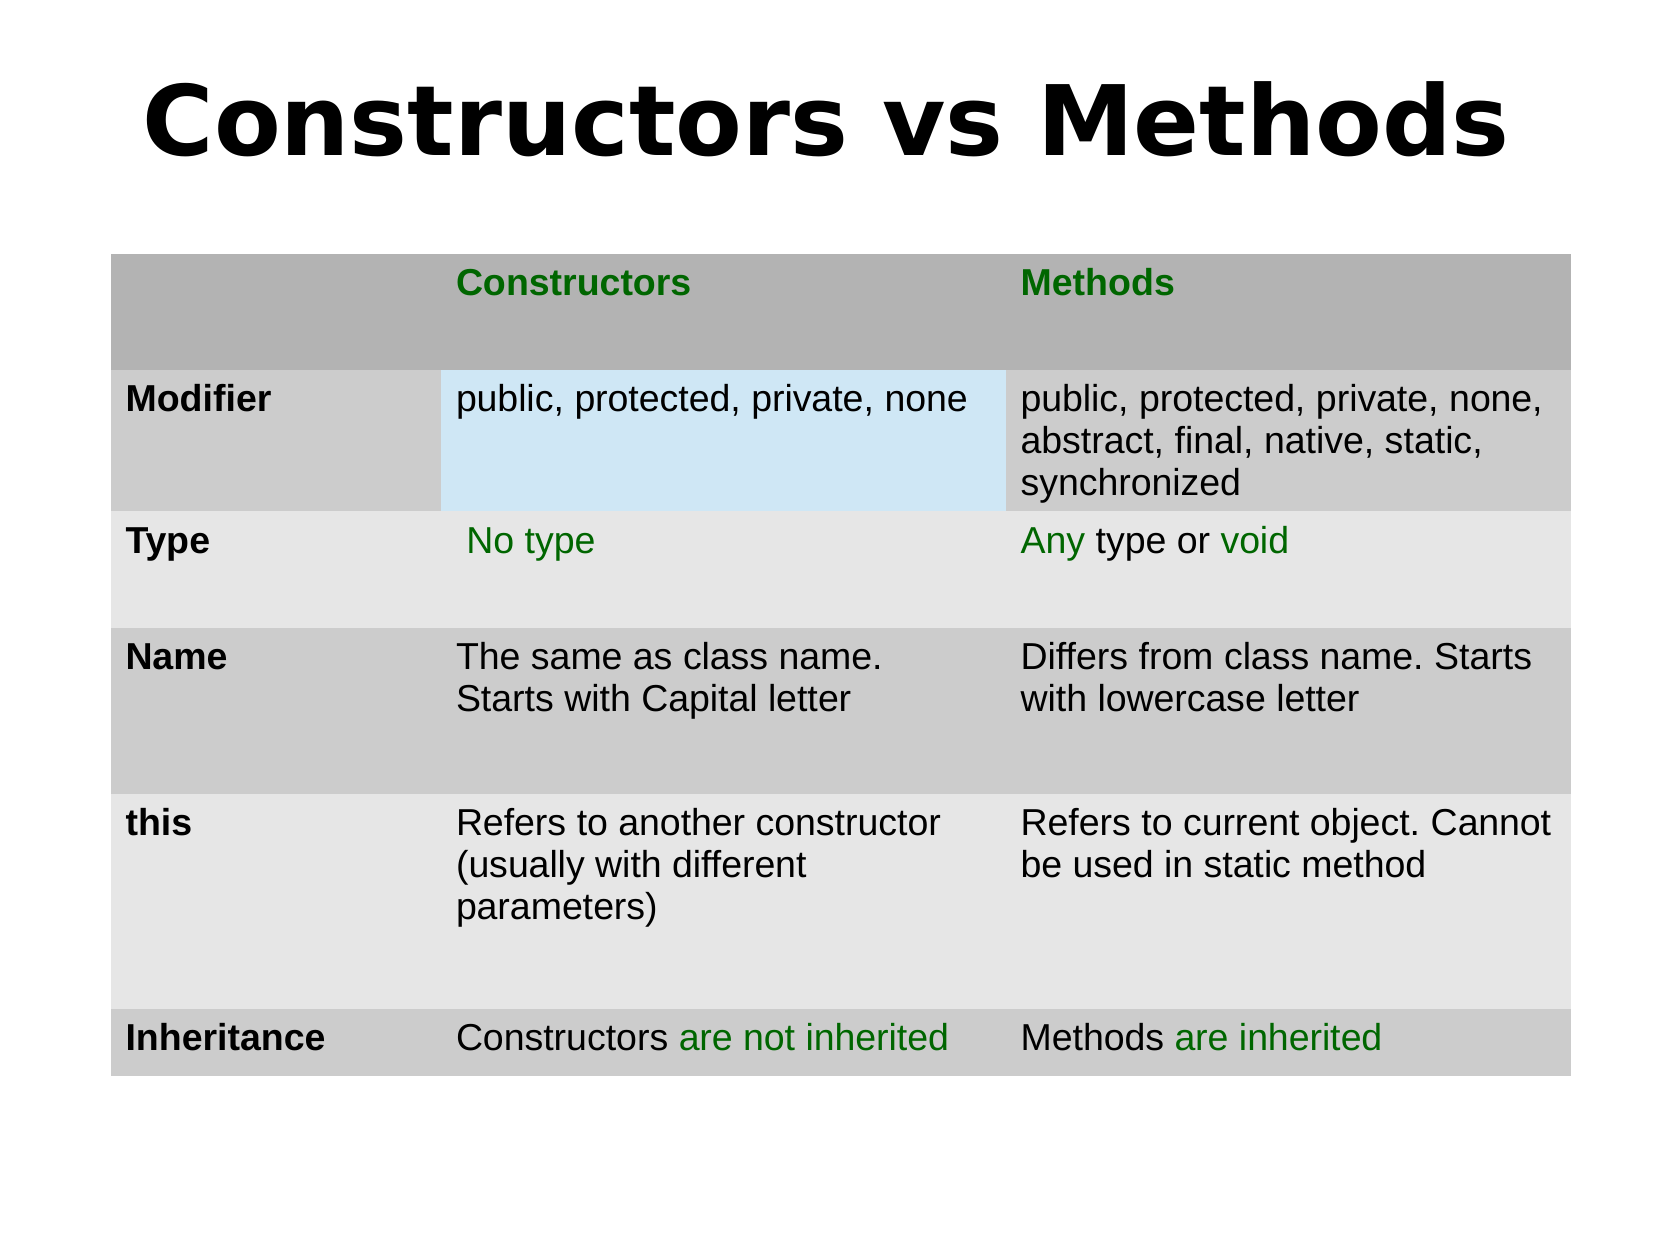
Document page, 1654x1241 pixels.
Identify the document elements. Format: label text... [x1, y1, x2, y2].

table_cell Any type or void [1006, 511, 1571, 628]
table_cell The same as class name. Starts with Capital letter [441, 628, 1006, 794]
table_cell No type [441, 511, 1006, 628]
table_header Constructors [441, 254, 1006, 370]
table_header Methods [1006, 254, 1571, 370]
table_cell Constructors are not inherited [441, 1009, 1006, 1076]
table_header [111, 254, 441, 370]
title Constructors vs Methods [82, 8, 1571, 236]
table_cell Name [111, 628, 441, 794]
table_cell Refers to another constructor (usually with different parameters) [441, 794, 1006, 1009]
table_cell this [111, 794, 441, 1009]
table_cell public, protected, private, none, abstract, final, native, static, synchronized [1006, 370, 1571, 511]
table_cell Methods are inherited [1006, 1009, 1571, 1076]
table_cell Differs from class name. Starts with lowercase letter [1006, 628, 1571, 794]
table_cell Type [111, 511, 441, 628]
table_cell public, protected, private, none [441, 370, 1006, 511]
table_cell Inheritance [111, 1009, 441, 1076]
table_cell Modifier [111, 370, 441, 511]
table_cell Refers to current object. Cannot be used in static method [1006, 794, 1571, 1009]
